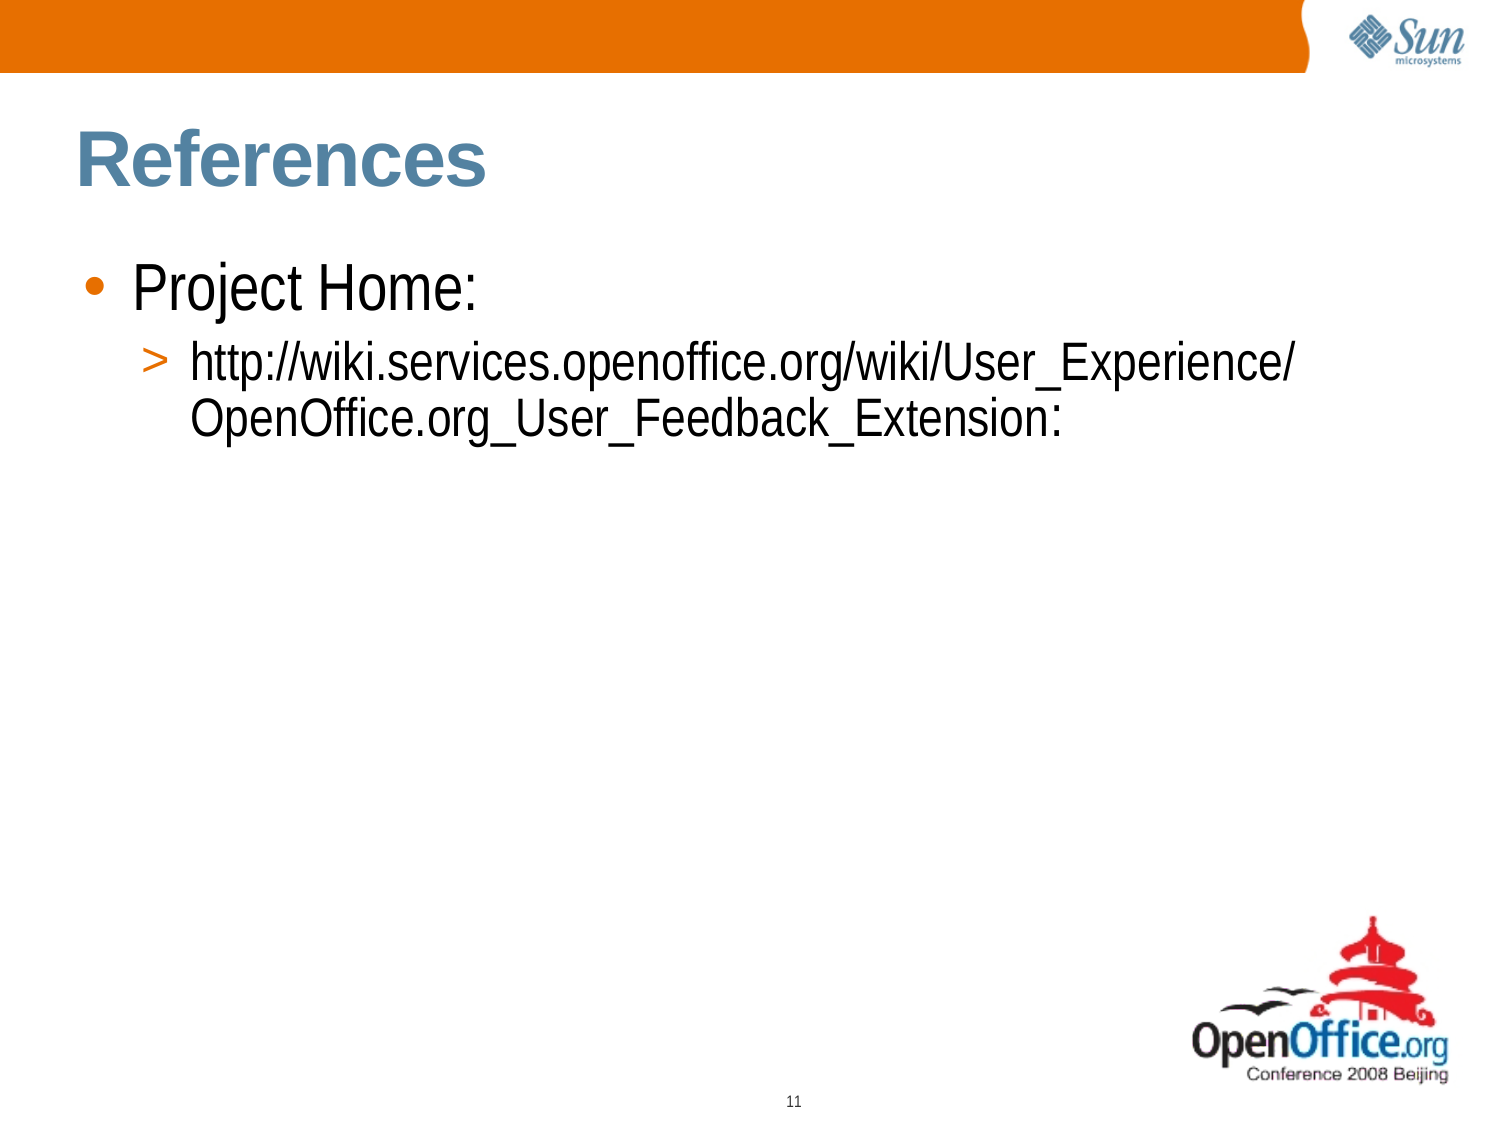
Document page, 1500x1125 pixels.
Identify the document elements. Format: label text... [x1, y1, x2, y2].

picture [0, 0, 1500, 73]
picture [1179, 906, 1463, 1105]
title References [75, 123, 1437, 227]
list Project Home: http://wiki.services.openoffice.org/wiki/User_Experience/OpenOffice.org_User_Feedback_Extension: [64, 258, 1401, 1062]
